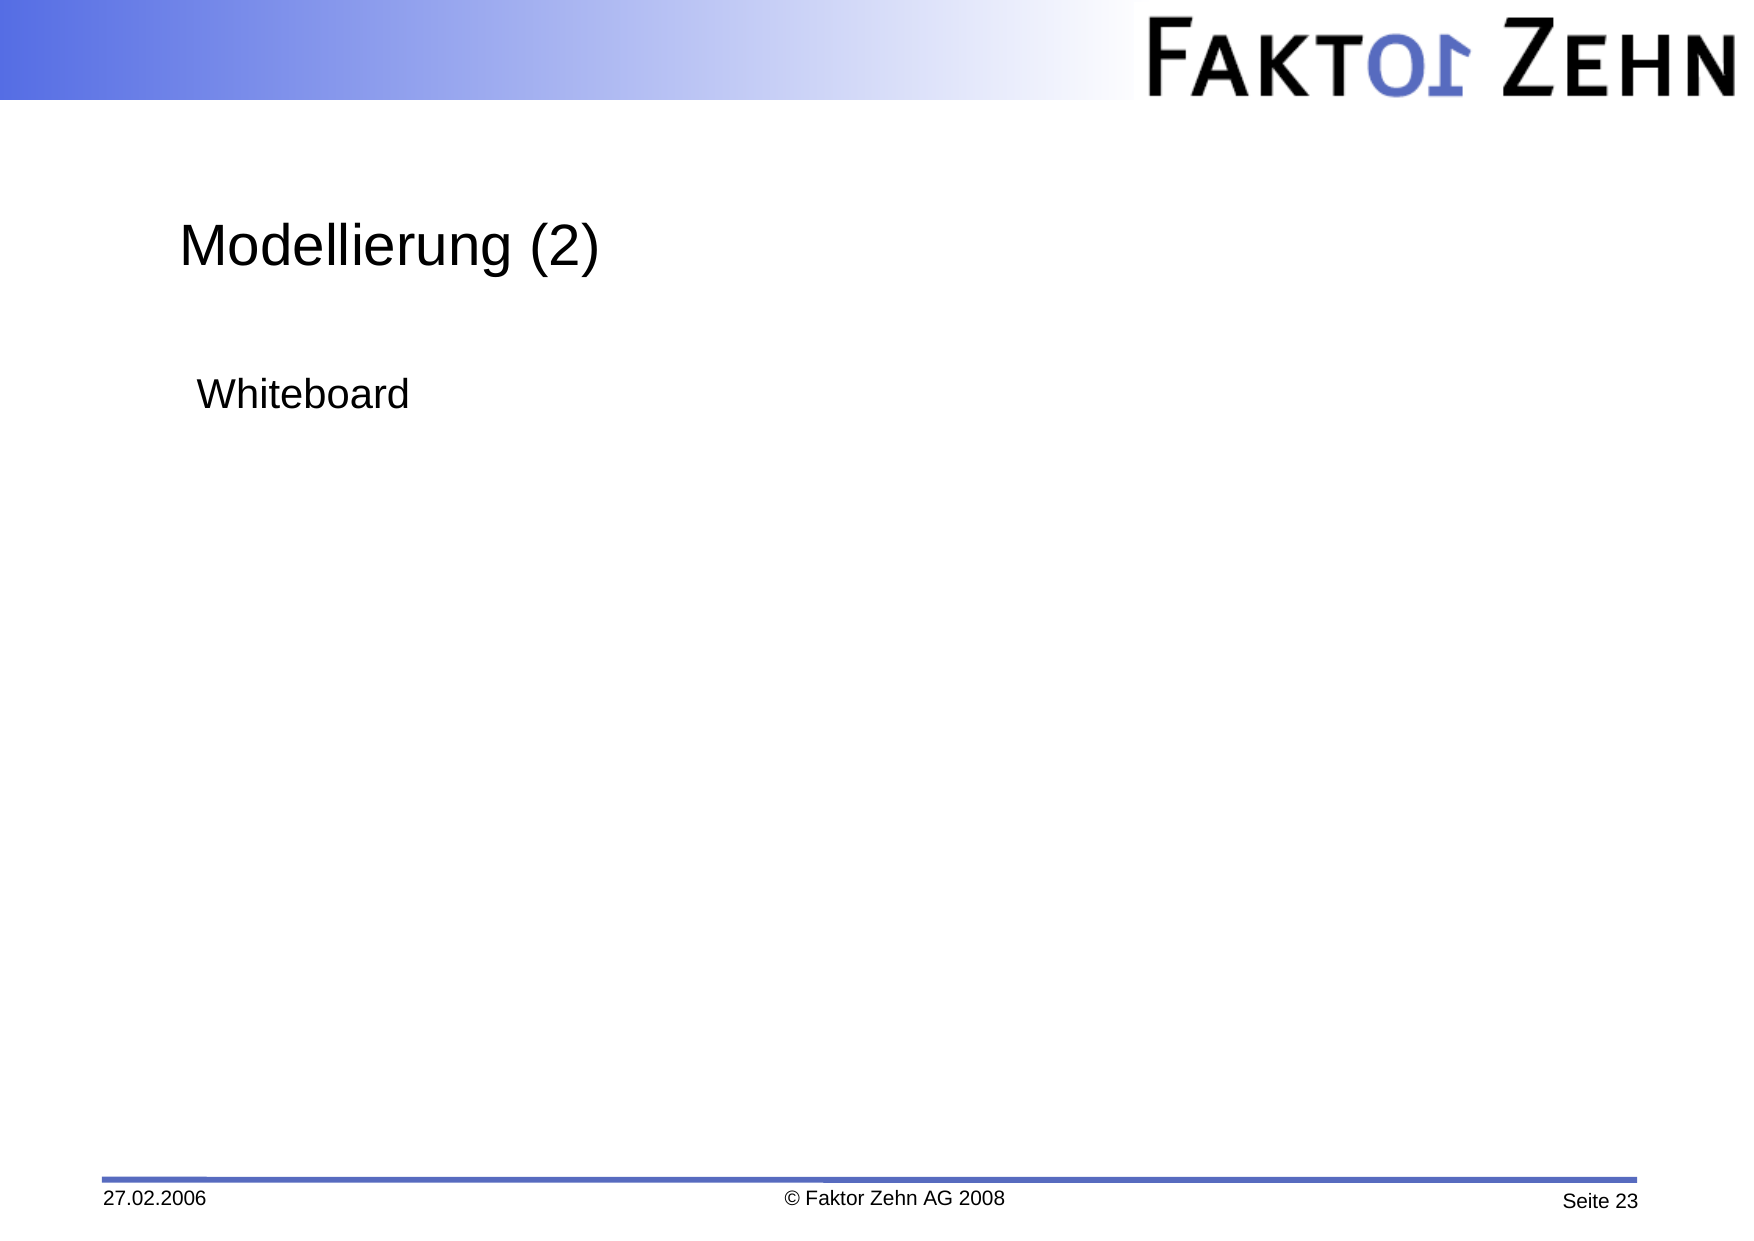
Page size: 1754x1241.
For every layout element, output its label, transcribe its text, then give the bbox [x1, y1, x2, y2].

title Modellierung (2) [179, 142, 1576, 349]
list Whiteboard [179, 371, 1576, 1078]
picture [1133, 2, 1749, 105]
